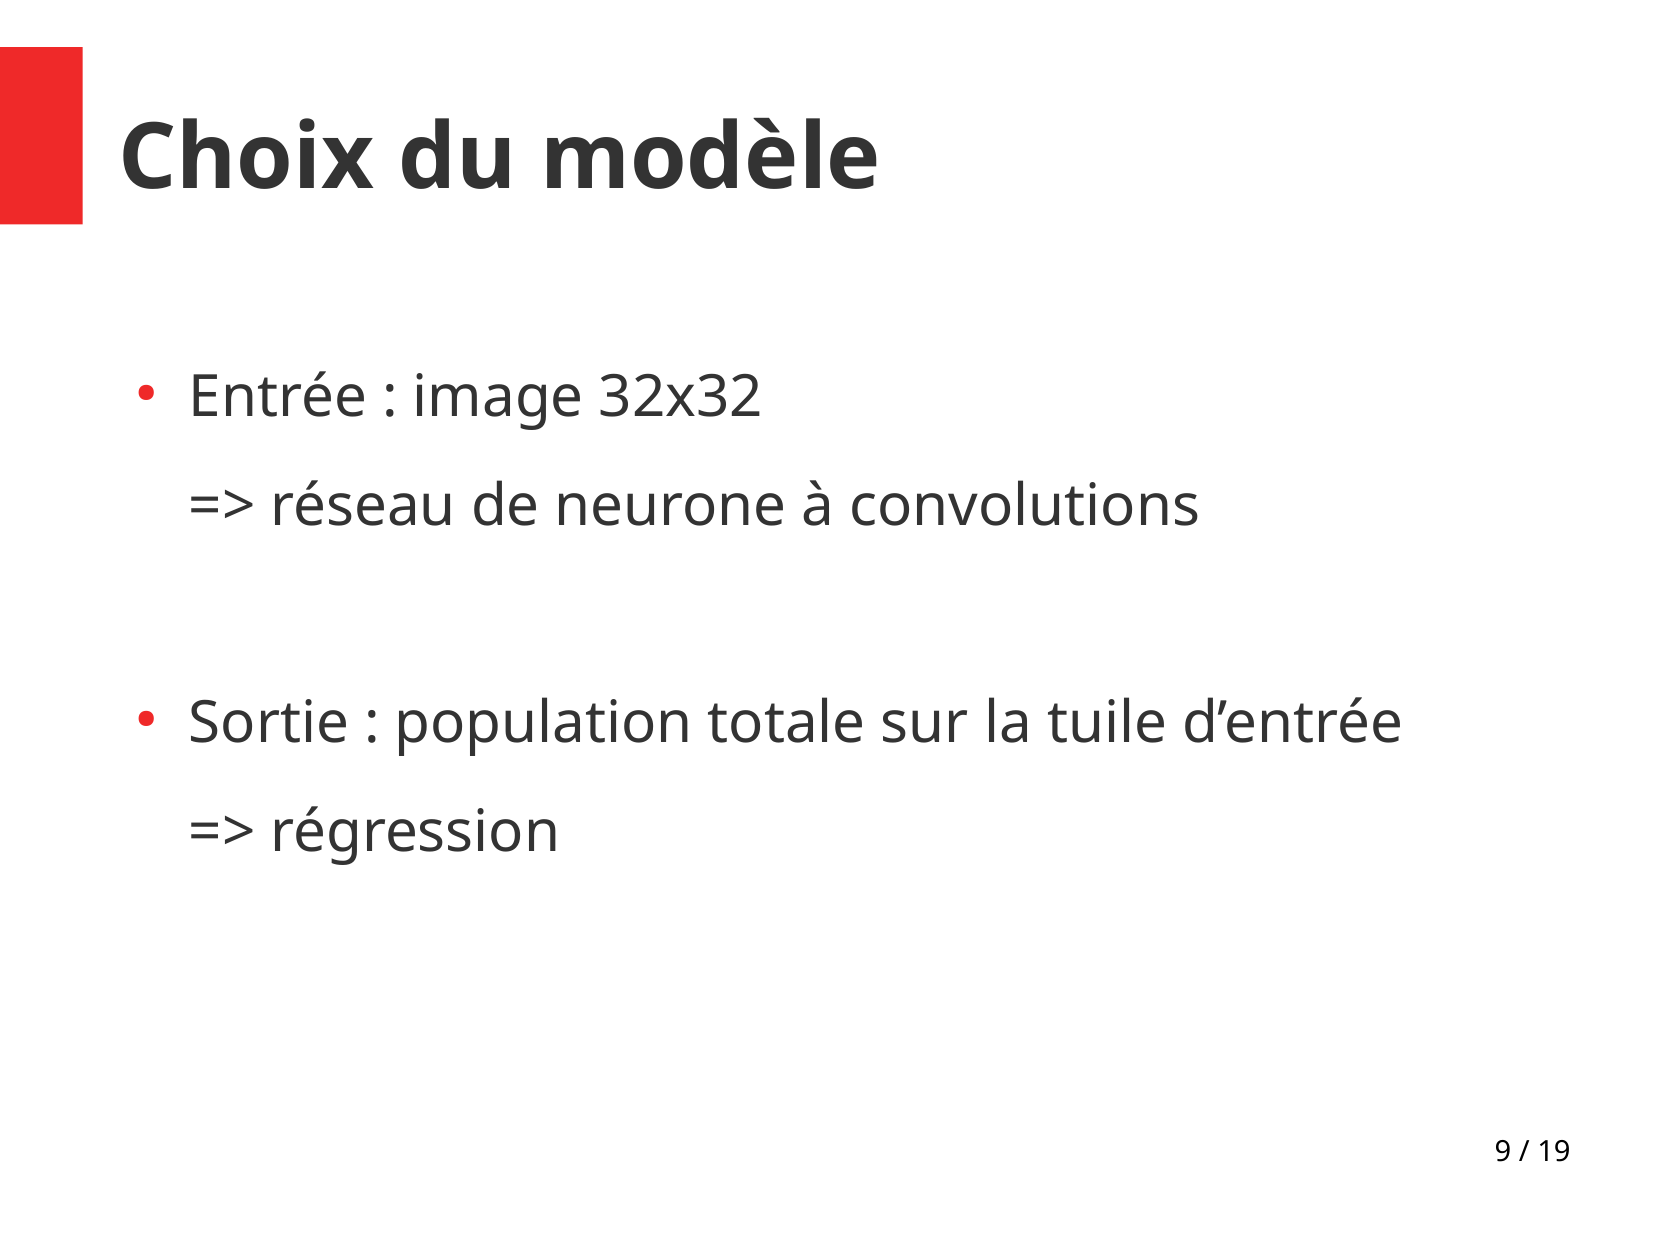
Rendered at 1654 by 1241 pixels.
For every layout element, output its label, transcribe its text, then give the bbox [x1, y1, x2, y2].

title Choix du modèle [118, 49, 1571, 257]
list Entrée : image 32x32 => réseau de neurone à convolutions Sortie : population totale sur la tuile d’entrée => régression [118, 354, 1536, 1074]
